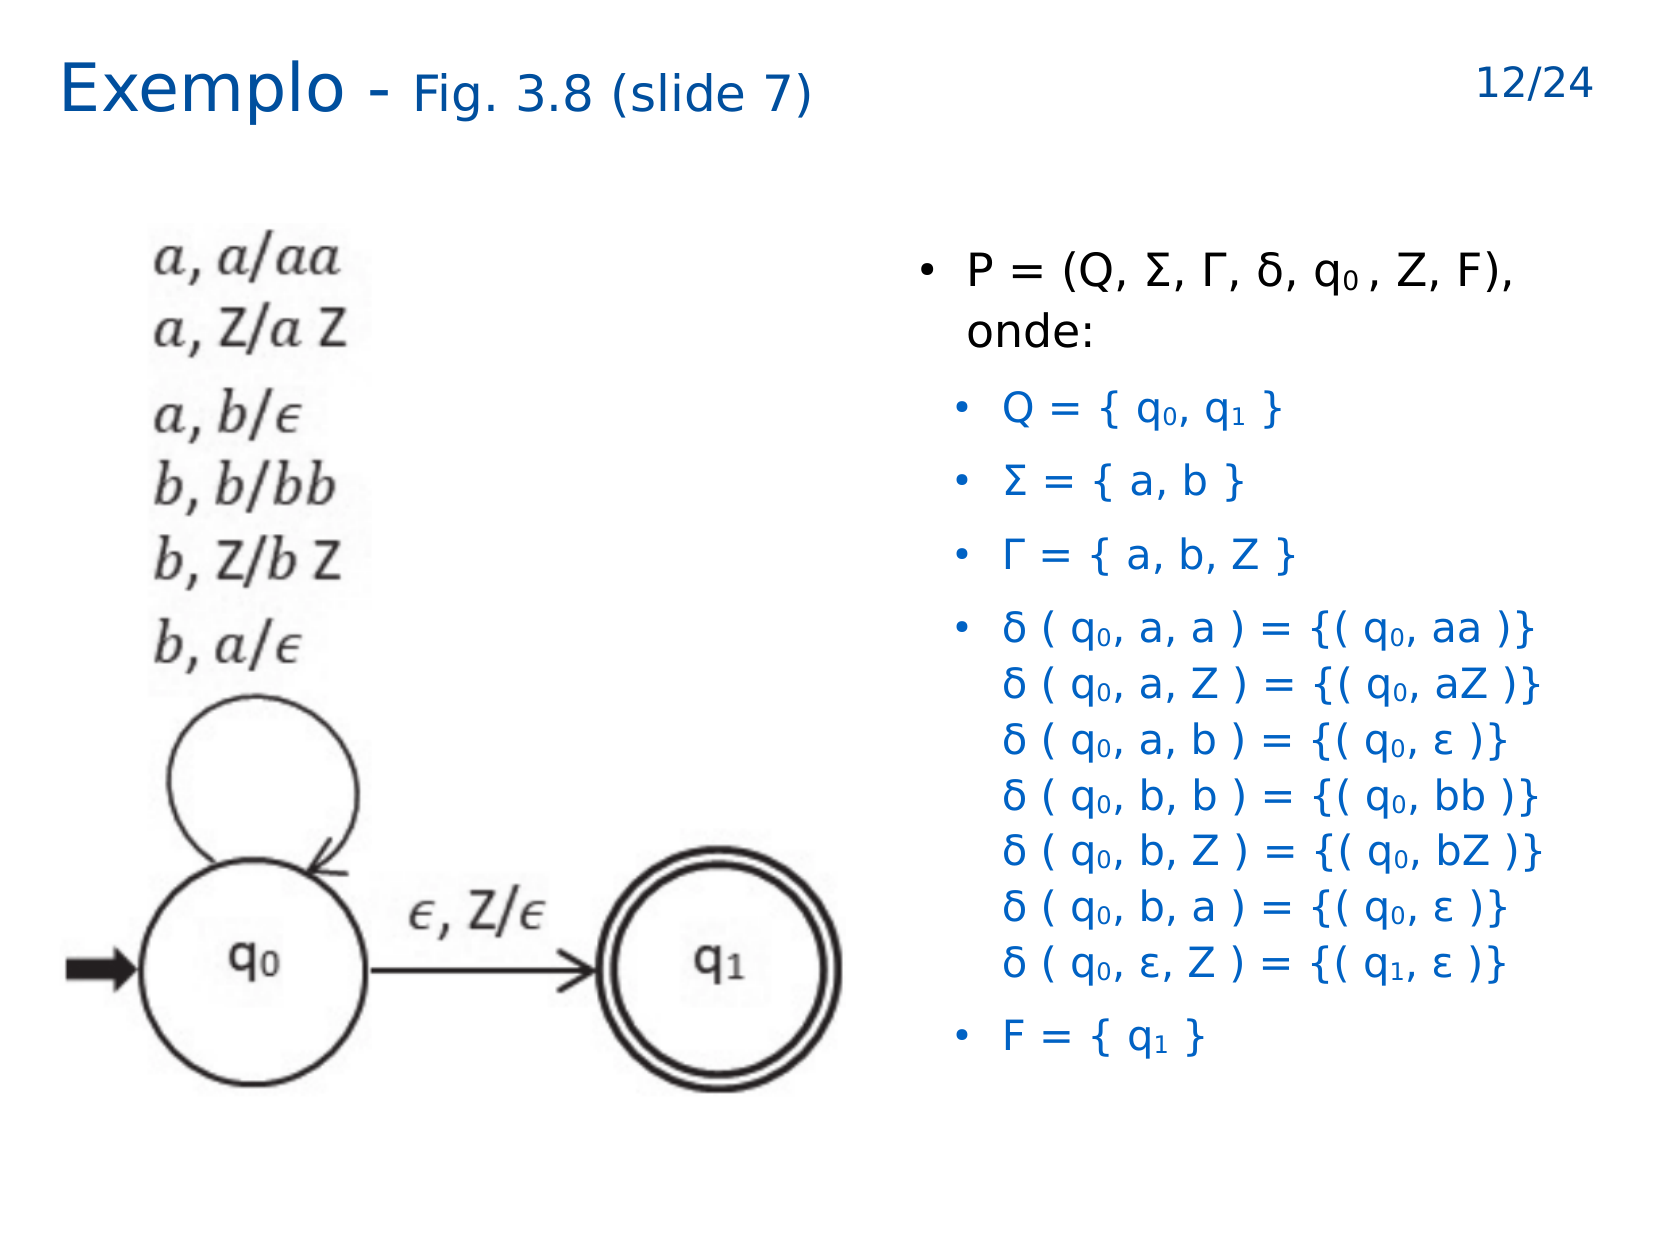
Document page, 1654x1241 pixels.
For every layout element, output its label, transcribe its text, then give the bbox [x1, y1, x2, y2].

picture [59, 223, 846, 1100]
list P = (Q, Σ, Γ, δ, q0 , Z, F), onde: Q = { q0, q1 } Σ = { a, b } Γ = { a, b, Z } δ ( q0, a, a ) = {( q0, aa )} δ ( q0, a, Z ) = {( q0, aZ )} δ ( q0, a, b ) = {( q0, ε )} δ ( q0, b, b ) = {( q0, bb )} δ ( q0, b, Z ) = {( q0, bZ )} δ ( q0, b, a ) = {( q0, ε )} δ ( q0, ε, Z ) = {( q1, ε )} F = { q1 } [919, 236, 1595, 1211]
title Exemplo - Fig. 3.8 (slide 7) [59, 29, 1625, 148]
